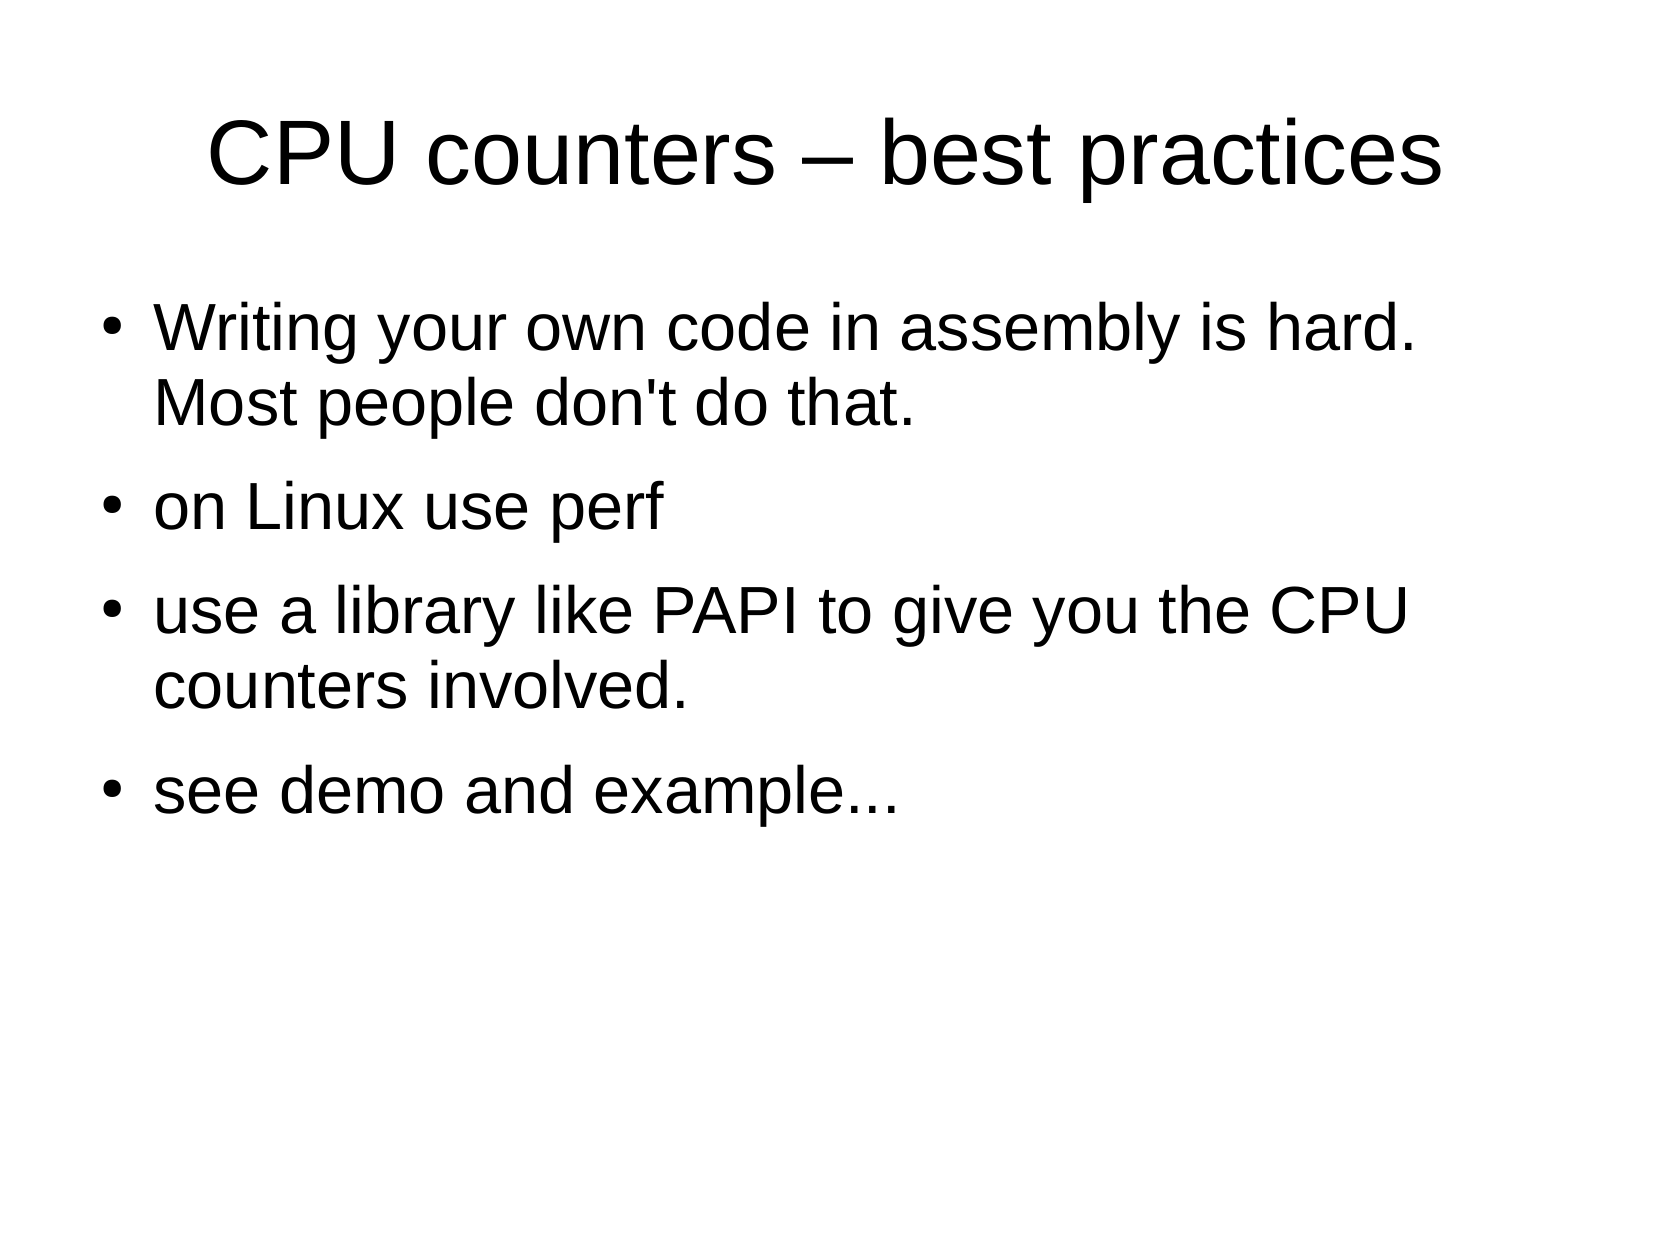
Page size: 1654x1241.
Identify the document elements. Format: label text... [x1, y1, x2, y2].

title CPU counters – best practices [82, 49, 1571, 257]
list Writing your own code in assembly is hard. Most people don't do that. on Linux use perf use a library like PAPI to give you the CPU counters involved. see demo and example... [82, 290, 1571, 1109]
